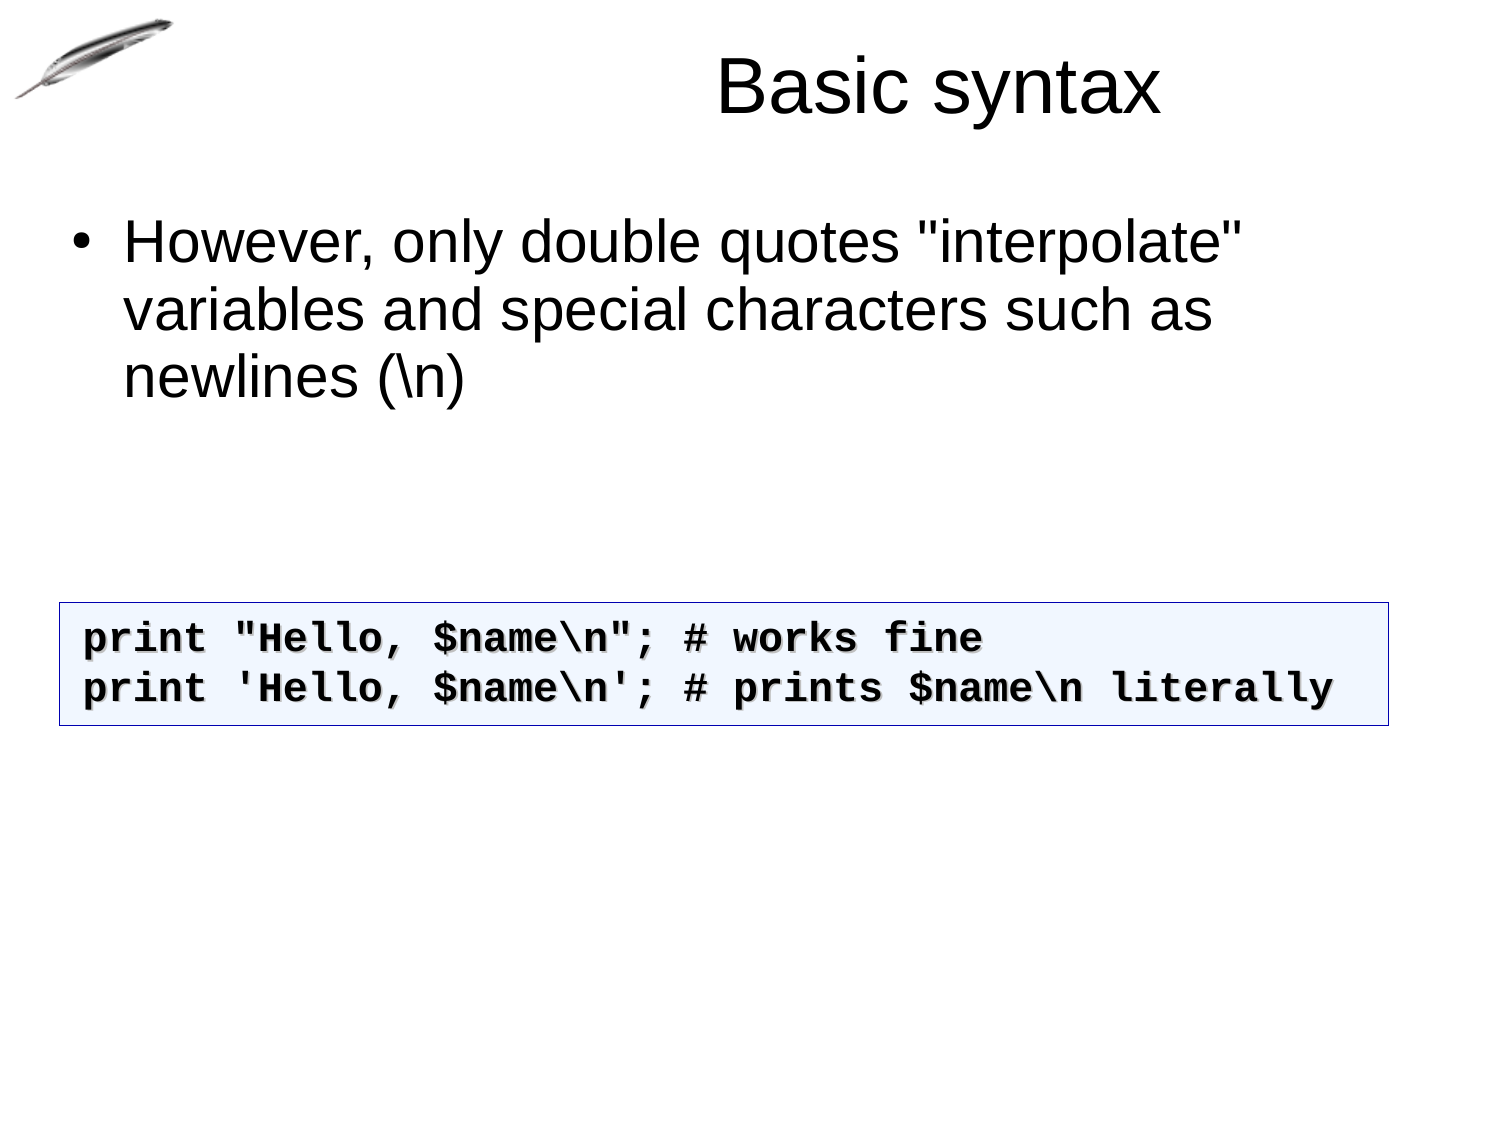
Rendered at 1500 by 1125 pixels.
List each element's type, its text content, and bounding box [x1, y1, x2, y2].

list However, only double quotes "interpolate" variables and special characters such as newlines (\n) [53, 207, 1447, 1084]
text_box print "Hello, $name\n"; # works fine print 'Hello, $name\n'; # prints $name\n literally [59, 602, 1388, 726]
title Basic syntax [419, 0, 1459, 176]
picture [11, 17, 179, 101]
